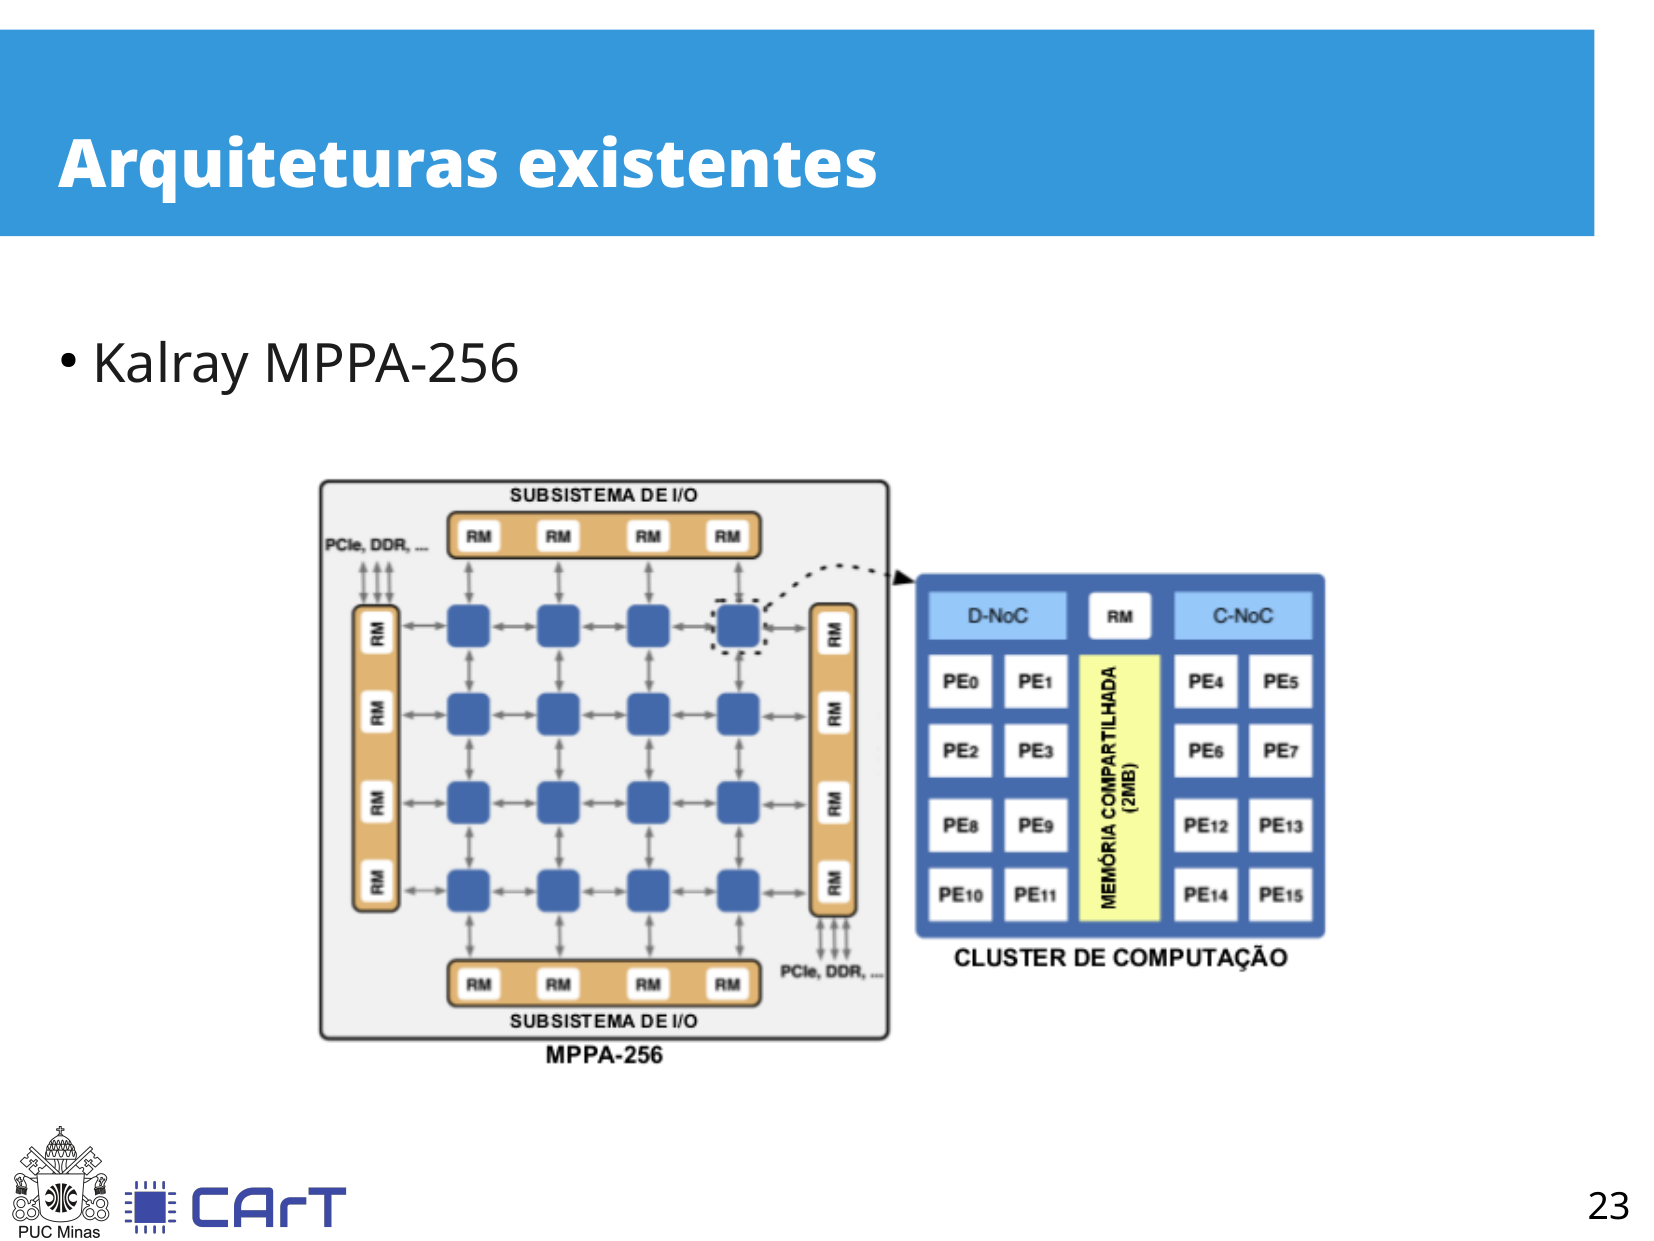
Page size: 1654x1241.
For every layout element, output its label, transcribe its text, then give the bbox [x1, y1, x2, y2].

picture [124, 1181, 347, 1235]
picture [0, 1126, 119, 1241]
title Arquiteturas existentes [59, 59, 1595, 207]
picture [305, 474, 1348, 1071]
list Kalray MPPA-256 [59, 324, 1565, 1093]
